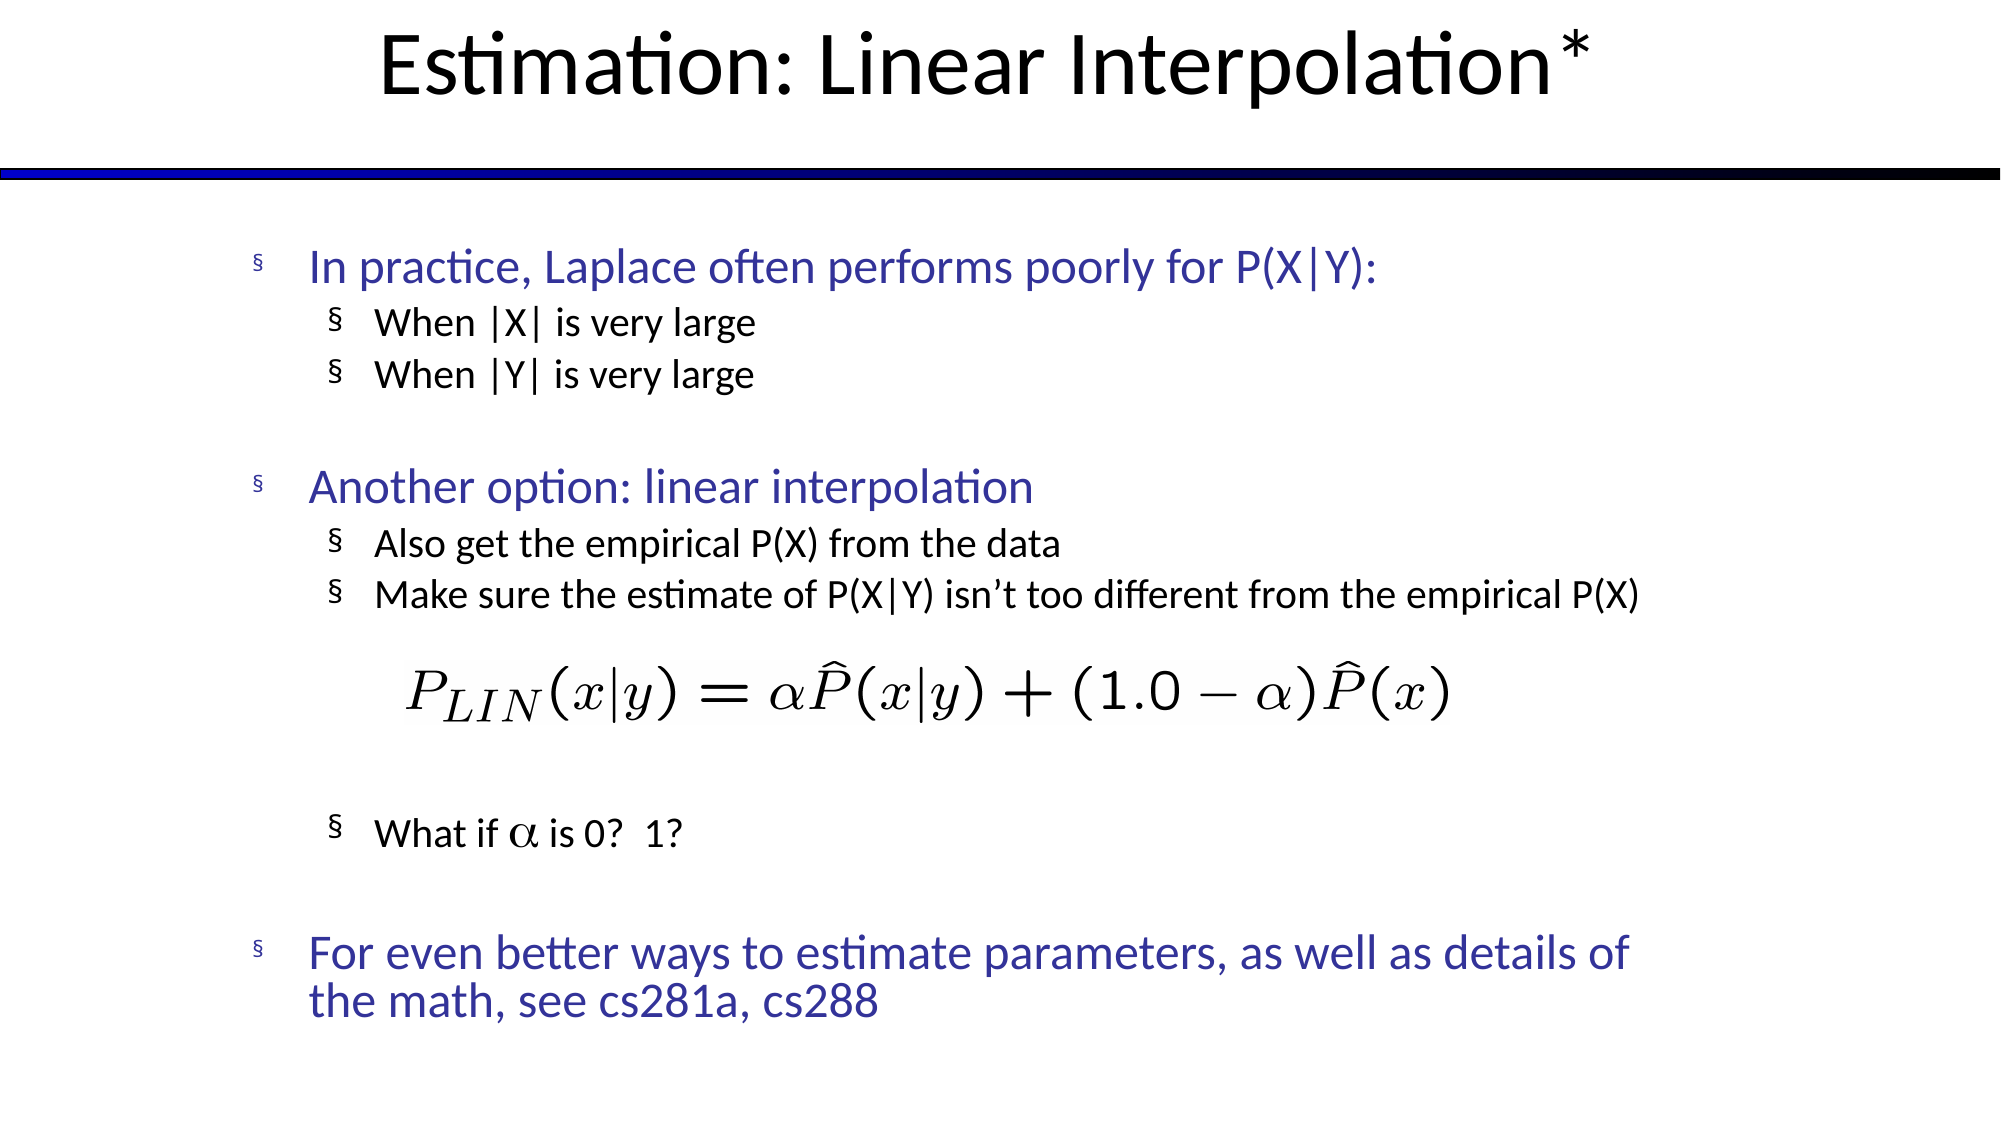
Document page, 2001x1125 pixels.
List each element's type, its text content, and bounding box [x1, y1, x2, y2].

picture [404, 660, 1450, 725]
list In practice, Laplace often performs poorly for P(X|Y): When |X| is very large When |Y| is very large Another option: linear interpolation Also get the empirical P(X) from the data Make sure the estimate of P(X|Y) isn’t too different from the empirical P(X) What if  is 0? 1? For even better ways to estimate parameters, as well as details of the math, see cs281a, cs288 [237, 237, 1700, 1025]
title Estimation: Linear Interpolation* [0, 0, 2000, 184]
